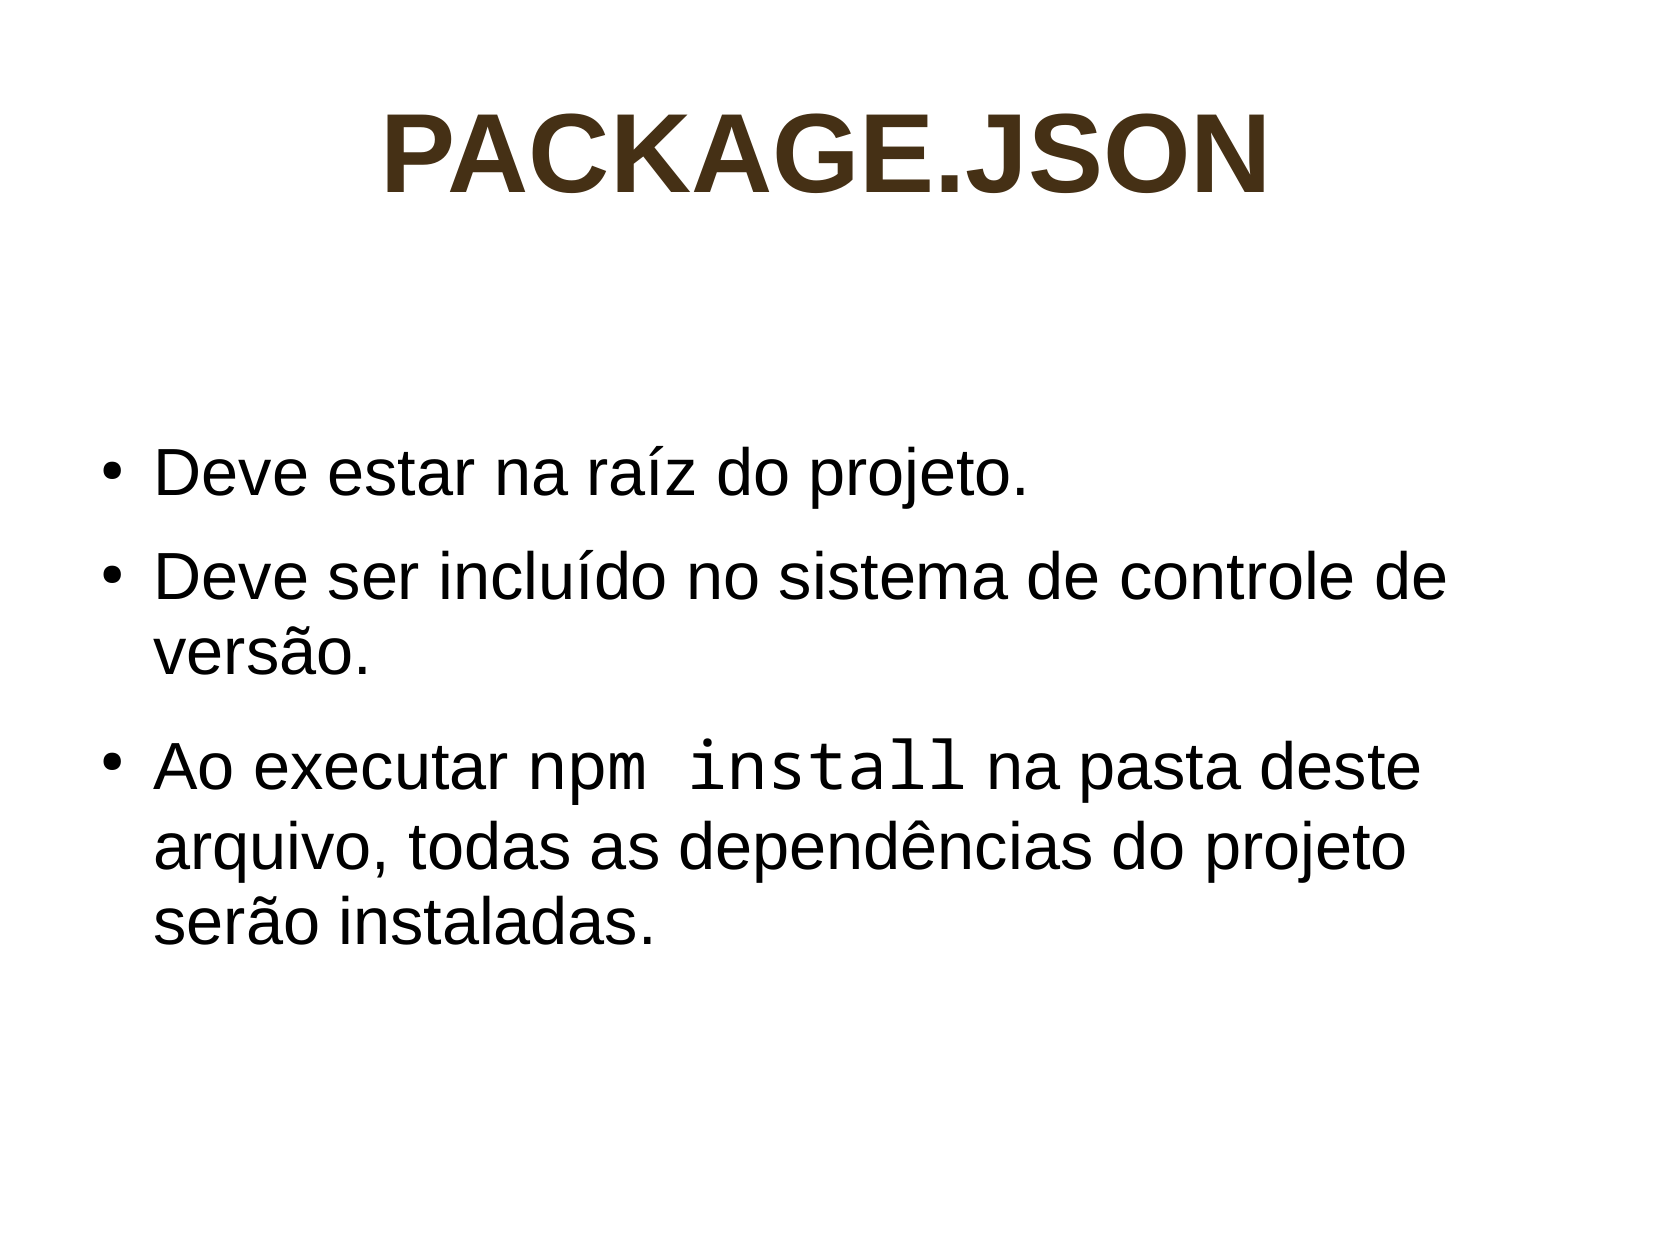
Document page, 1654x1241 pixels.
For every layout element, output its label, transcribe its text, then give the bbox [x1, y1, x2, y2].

title PACKAGE.JSON [82, 49, 1571, 257]
list Deve estar na raíz do projeto. Deve ser incluído no sistema de controle de versão. Ao executar npm install na pasta deste arquivo, todas as dependências do projeto serão instaladas. [82, 435, 1571, 1010]
